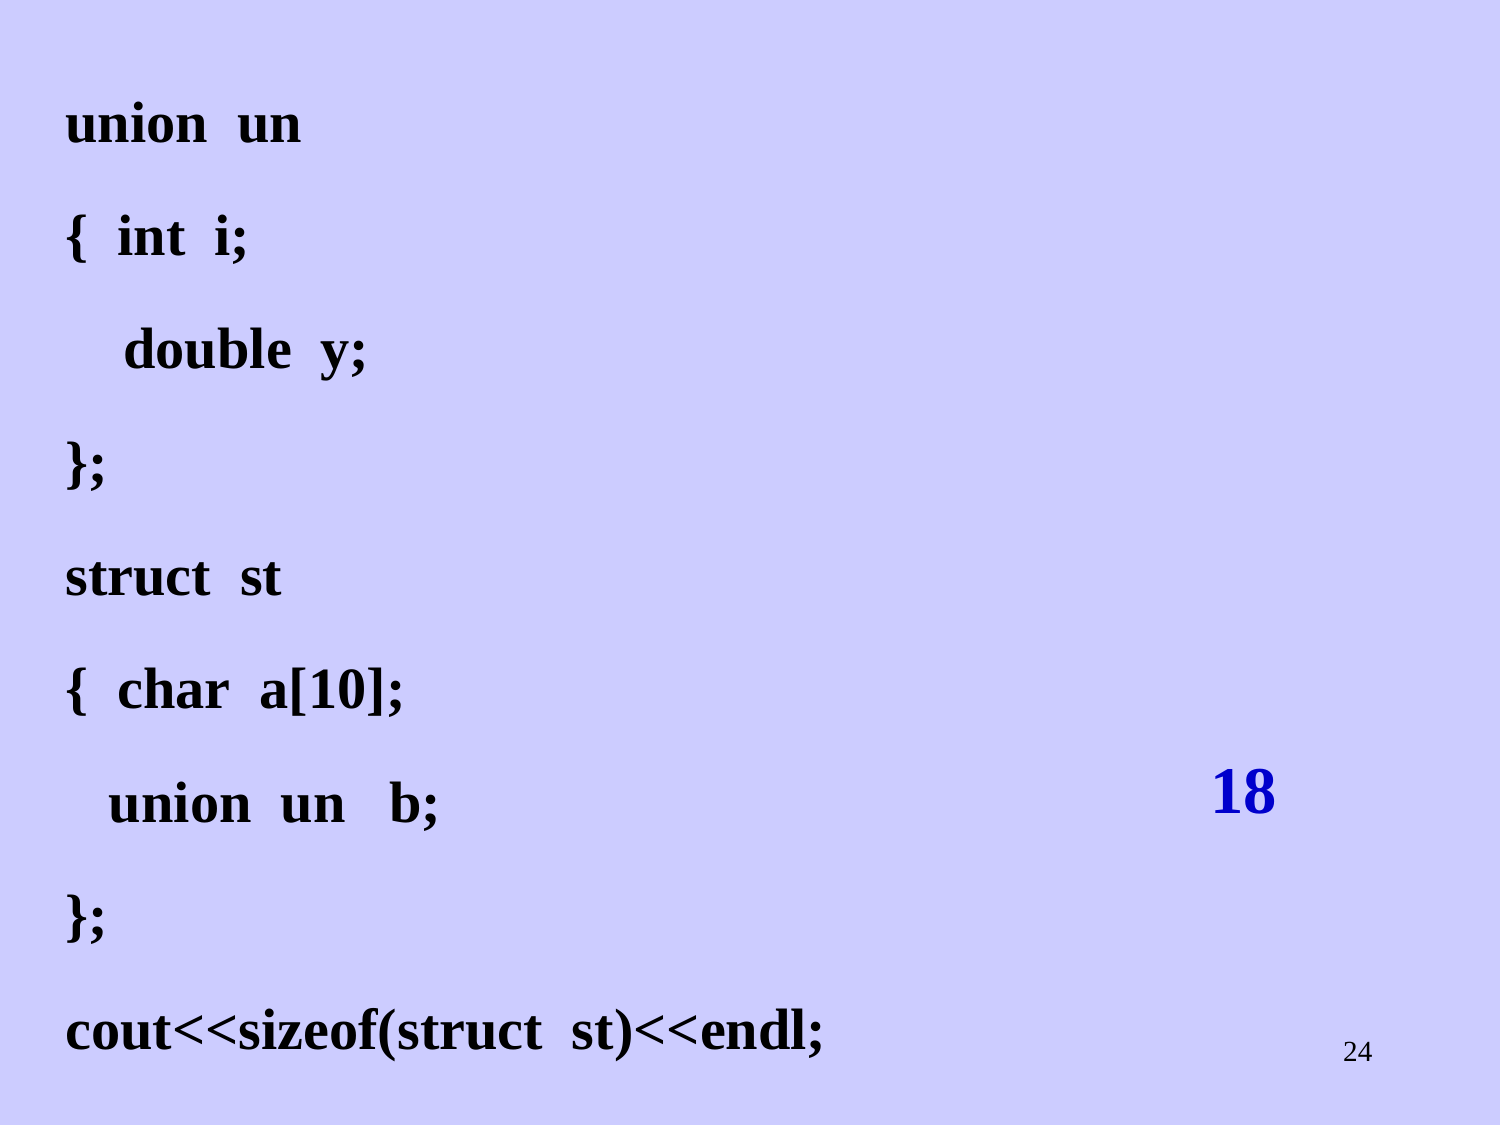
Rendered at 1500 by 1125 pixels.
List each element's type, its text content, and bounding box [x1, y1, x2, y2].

text_box union un { int i; double y; }; struct st { char a[10]; union un b; }; cout<<sizeof(struct st)<<endl; [62, 75, 1113, 1063]
text_box <编号> [1074, 1025, 1388, 1101]
text_box 18 [1162, 737, 1326, 830]
